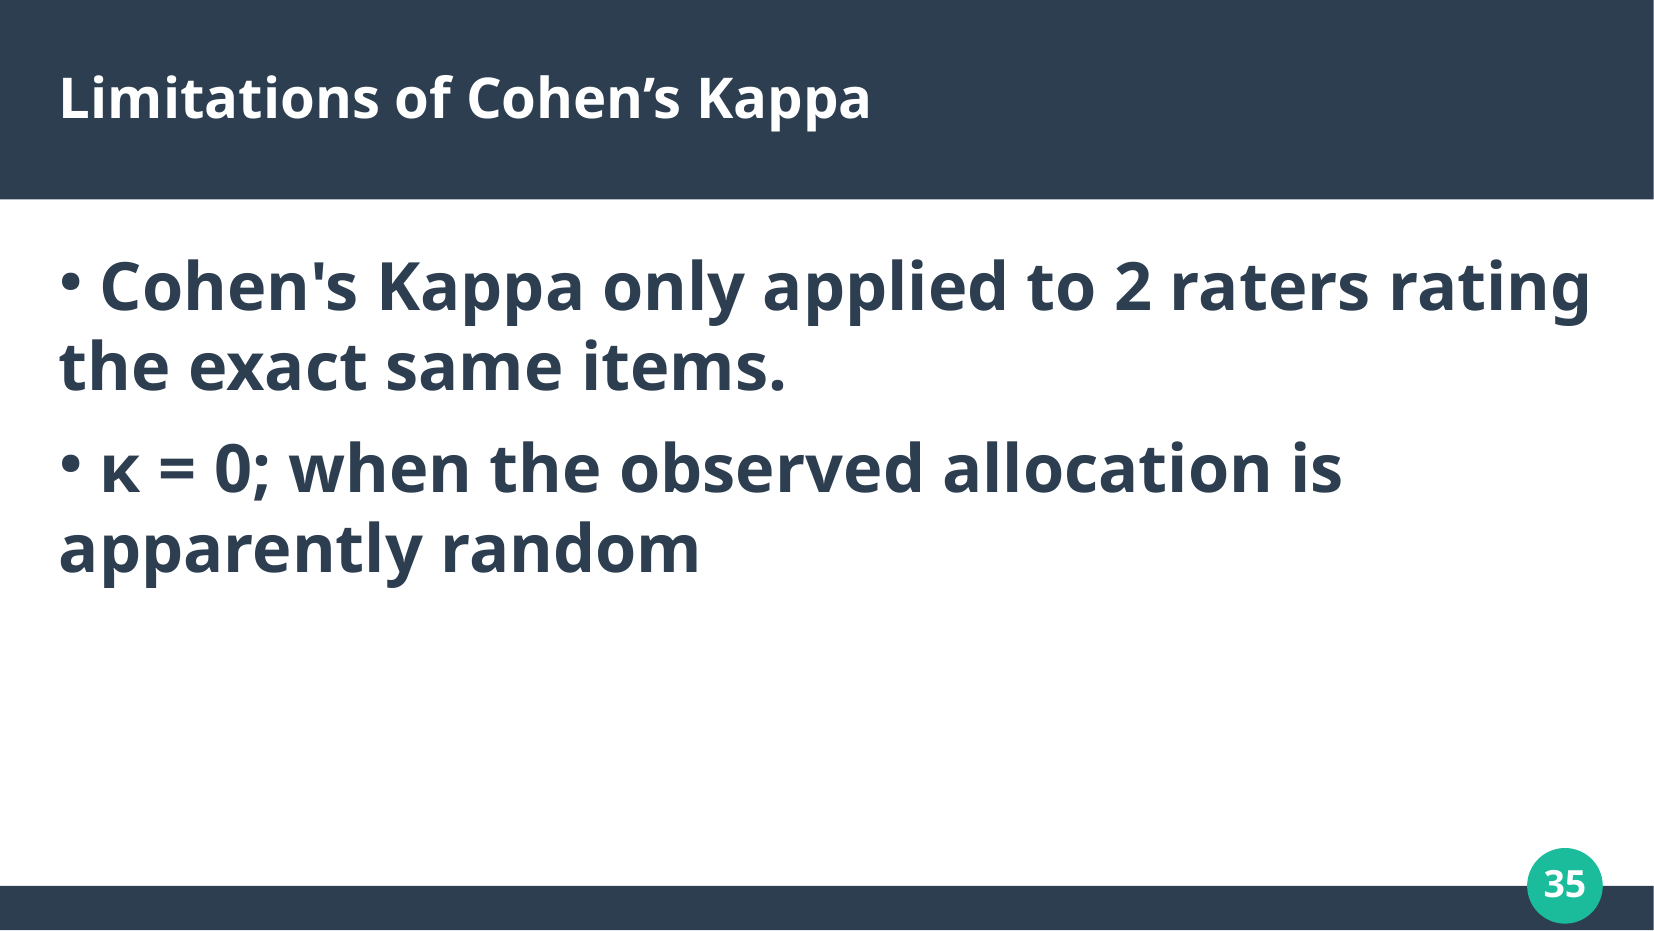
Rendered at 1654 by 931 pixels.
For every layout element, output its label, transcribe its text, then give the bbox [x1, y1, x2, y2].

list Cohen's Kappa only applied to 2 raters rating the exact same items. κ = 0; when the observed allocation is apparently random [59, 243, 1595, 864]
title Limitations of Cohen’s Kappa [59, 37, 1595, 155]
